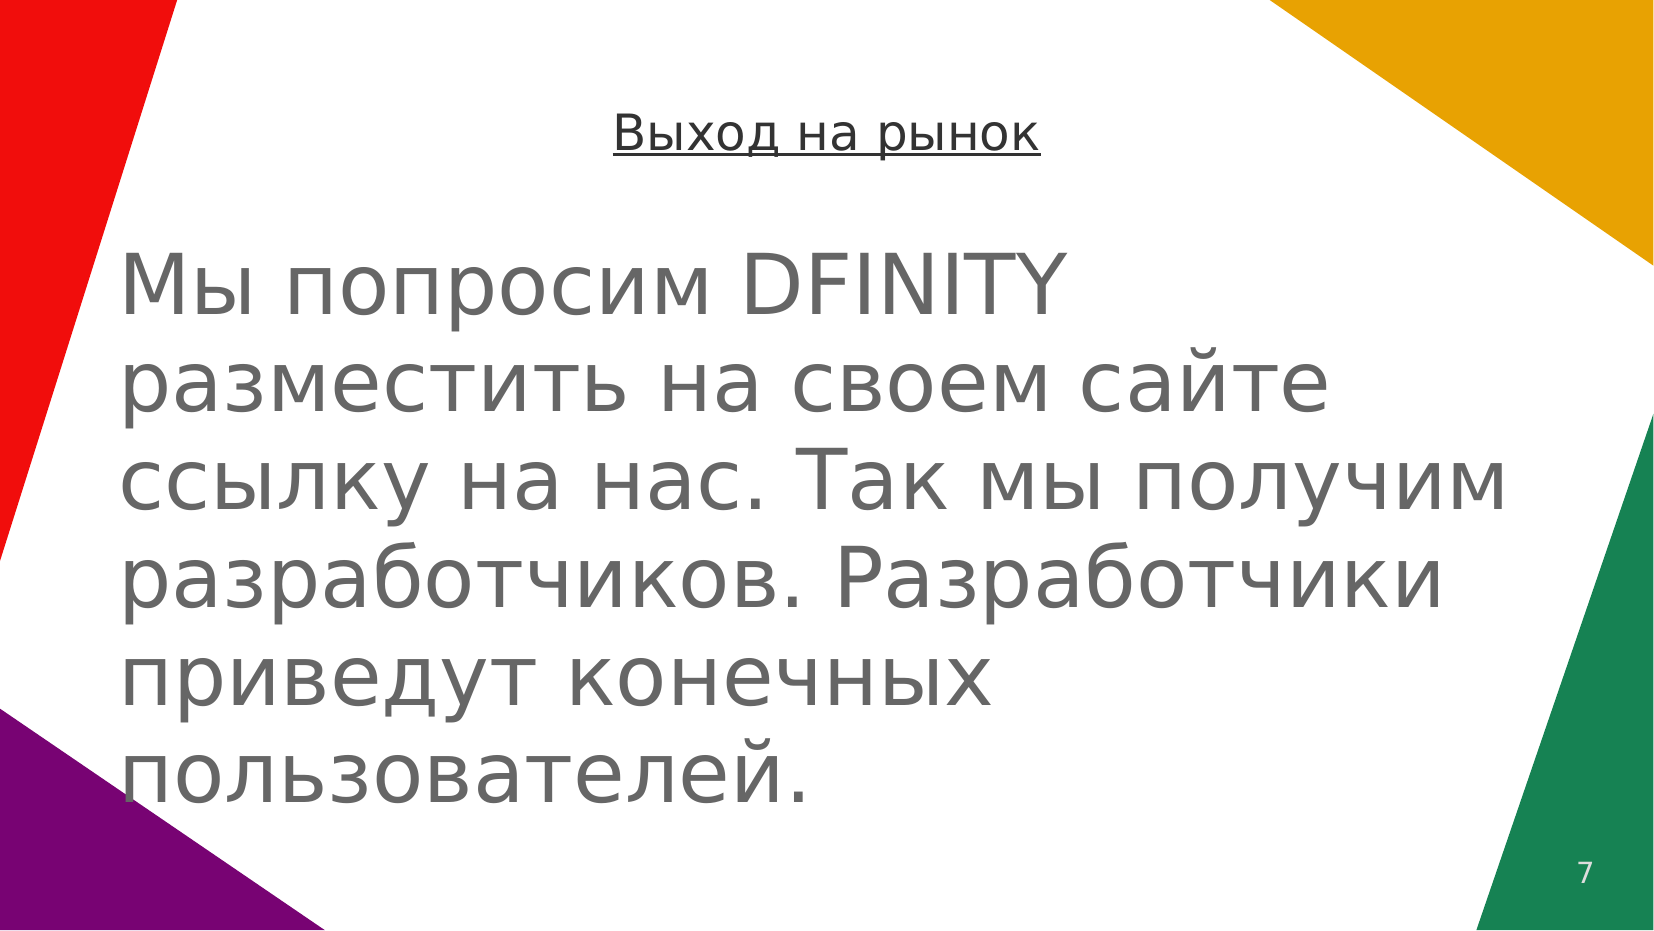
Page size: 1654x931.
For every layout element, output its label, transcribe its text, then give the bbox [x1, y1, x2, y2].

title Выход на рынок [118, 59, 1536, 207]
list Мы попросим DFINITY разместить на своем сайте ссылку на нас. Так мы получим разработчиков. Разработчики приведут конечных пользователей. [118, 236, 1536, 827]
